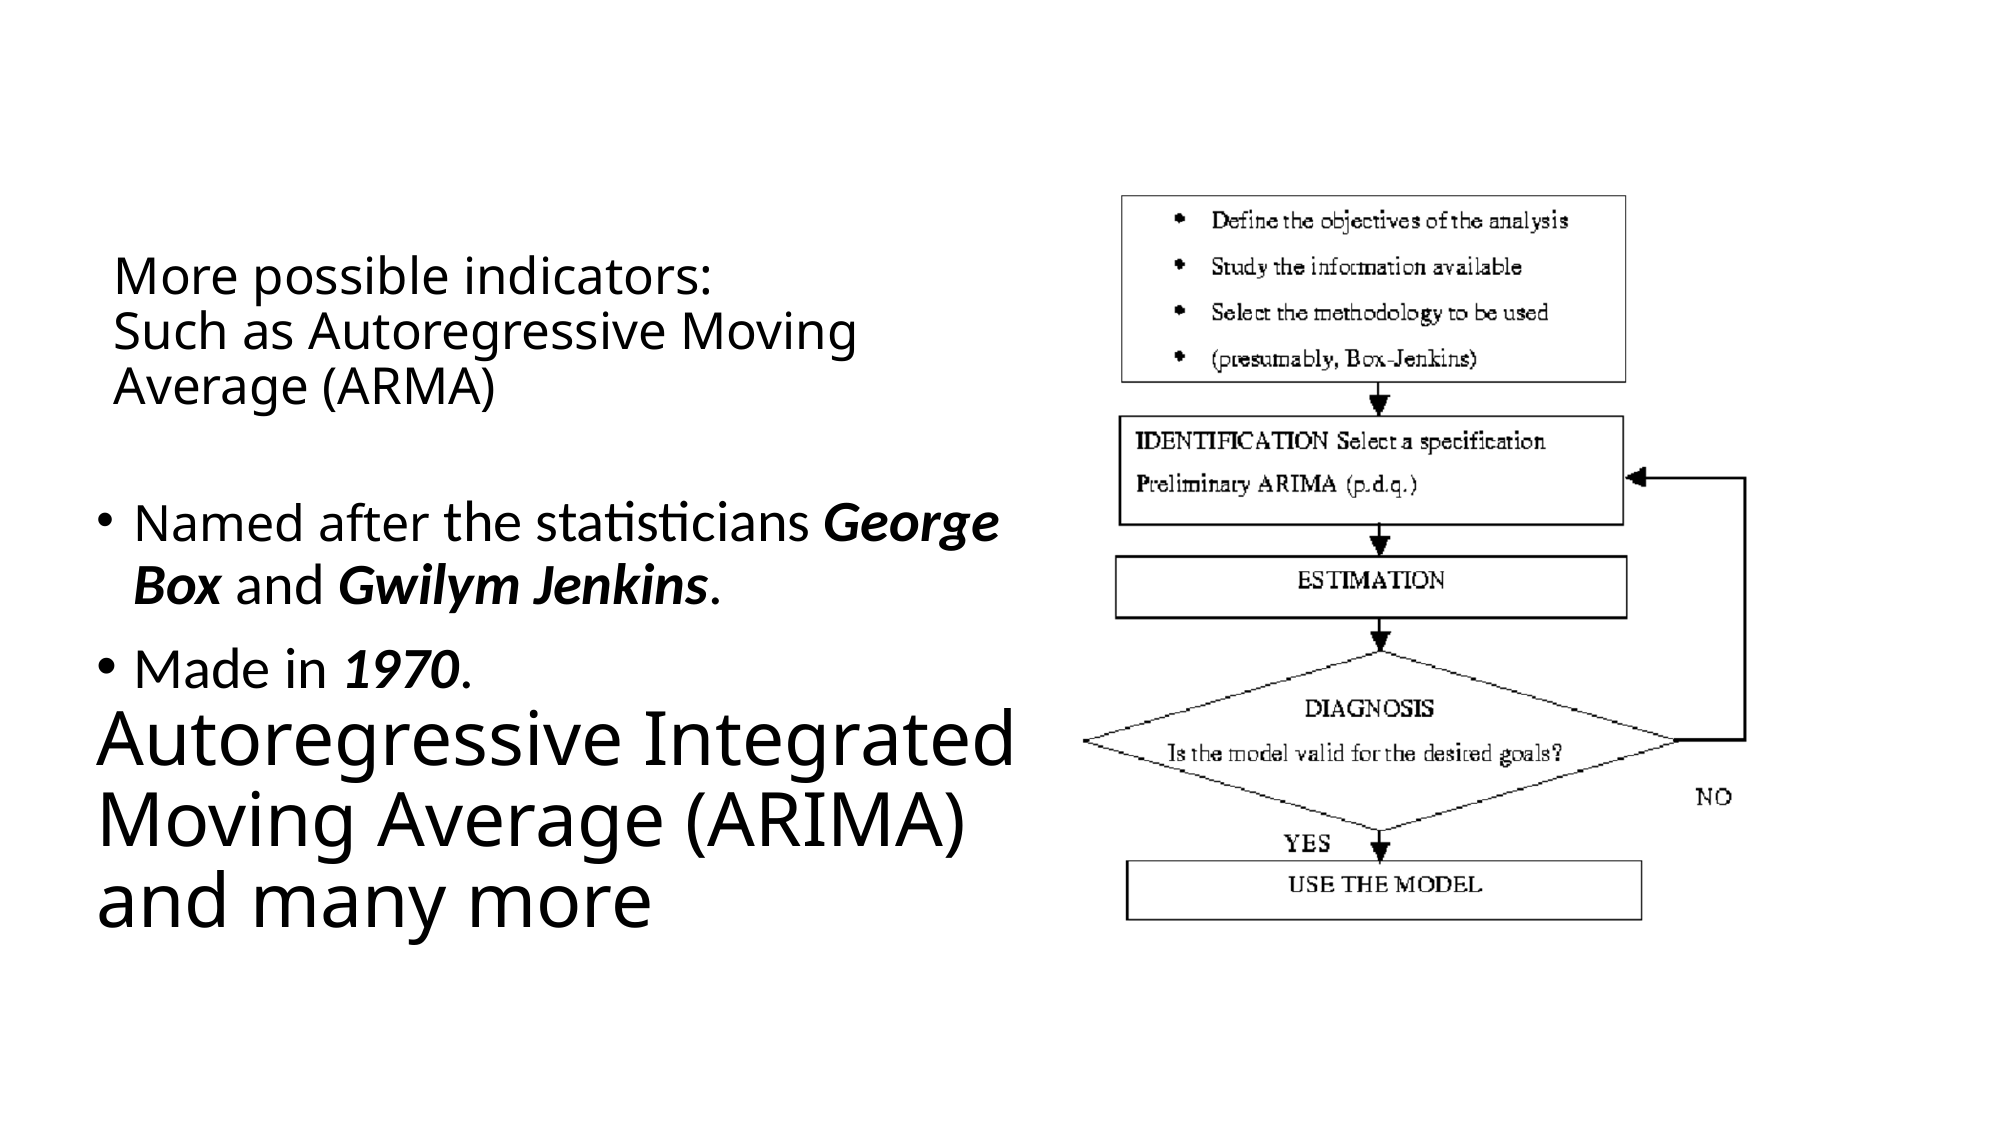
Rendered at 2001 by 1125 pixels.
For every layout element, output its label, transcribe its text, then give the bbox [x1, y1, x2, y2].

picture [1078, 169, 1769, 931]
text_box Named after the statisticians George Box and Gwilym Jenkins. Made in 1970. Autoregressive Integrated Moving Average (ARIMA) and many more [81, 483, 1078, 1047]
text_box More possible indicators: Such as Autoregressive Moving Average (ARMA) [99, 242, 1061, 425]
